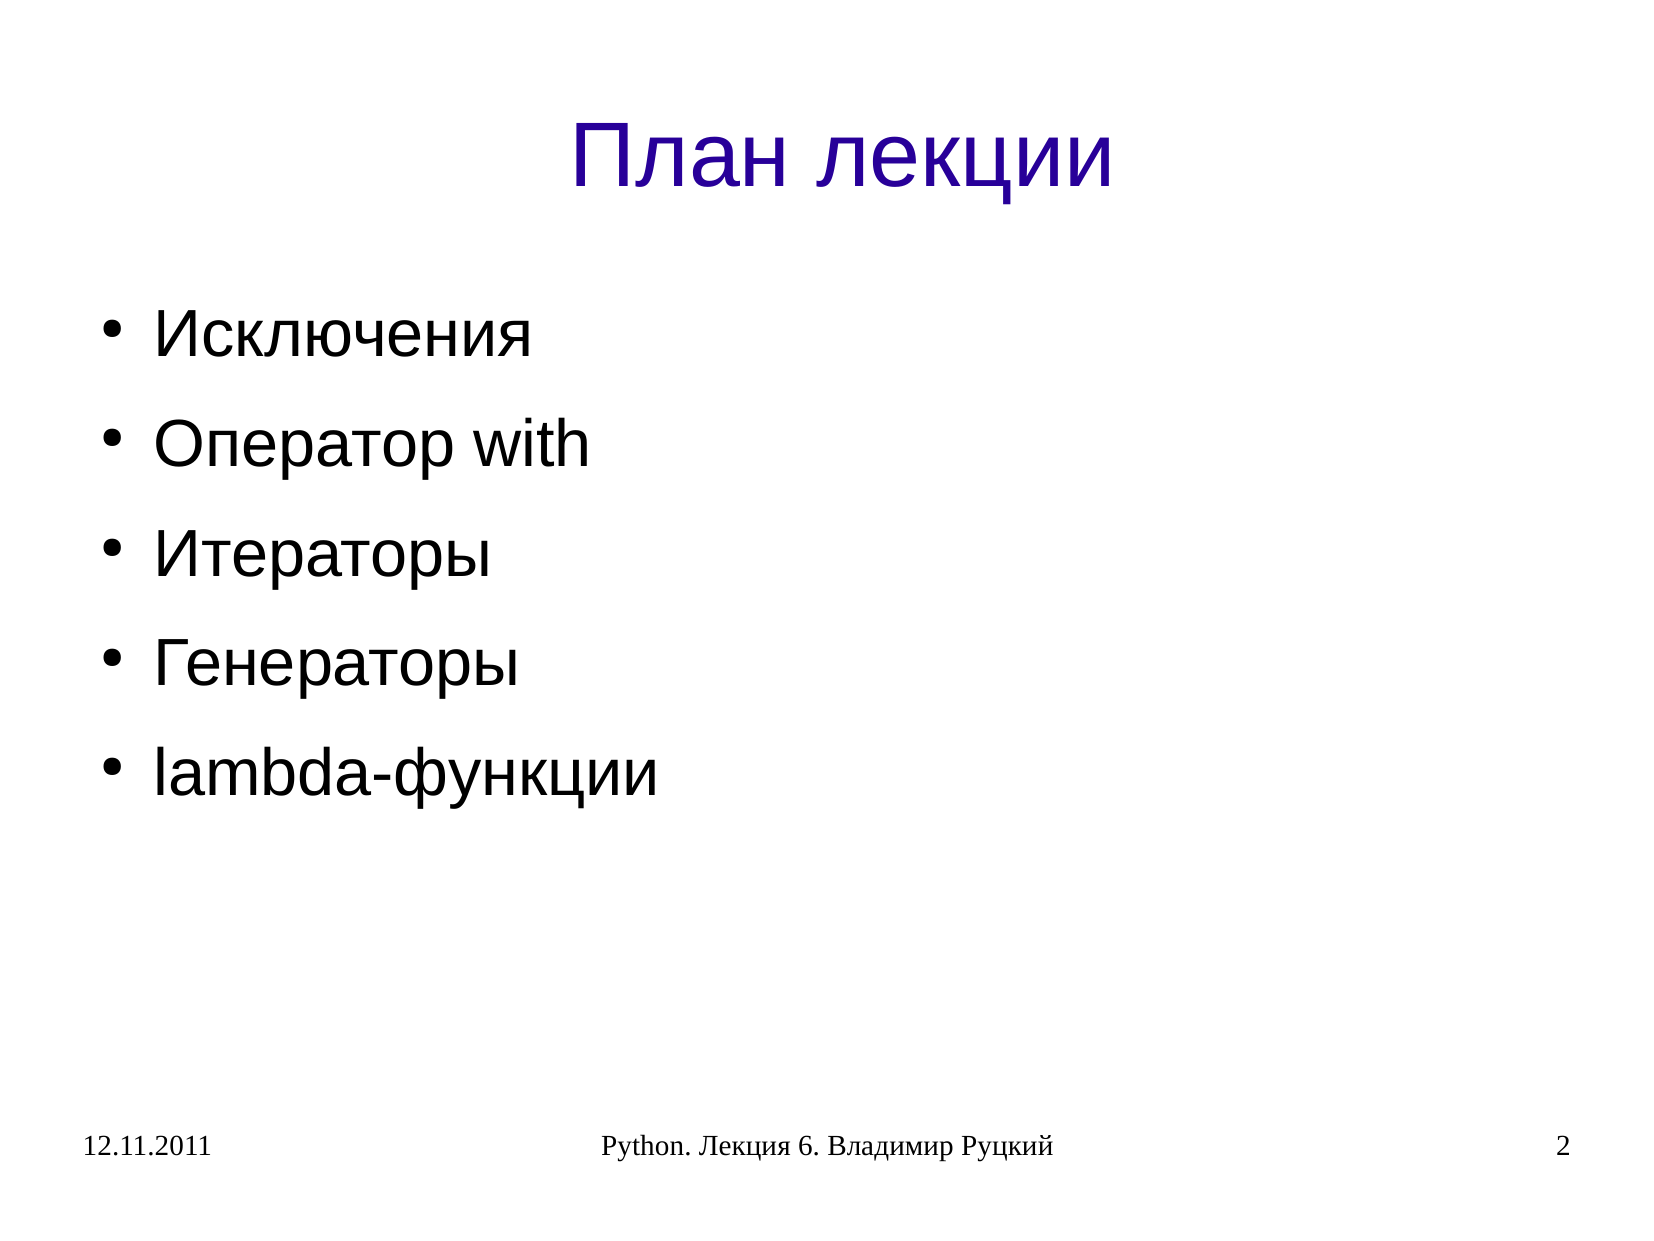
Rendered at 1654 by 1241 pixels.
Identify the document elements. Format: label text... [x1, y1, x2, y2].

list Исключения Оператор with Итераторы Генераторы lambda-функции [82, 290, 1571, 1109]
title План лекции [82, 49, 1571, 257]
